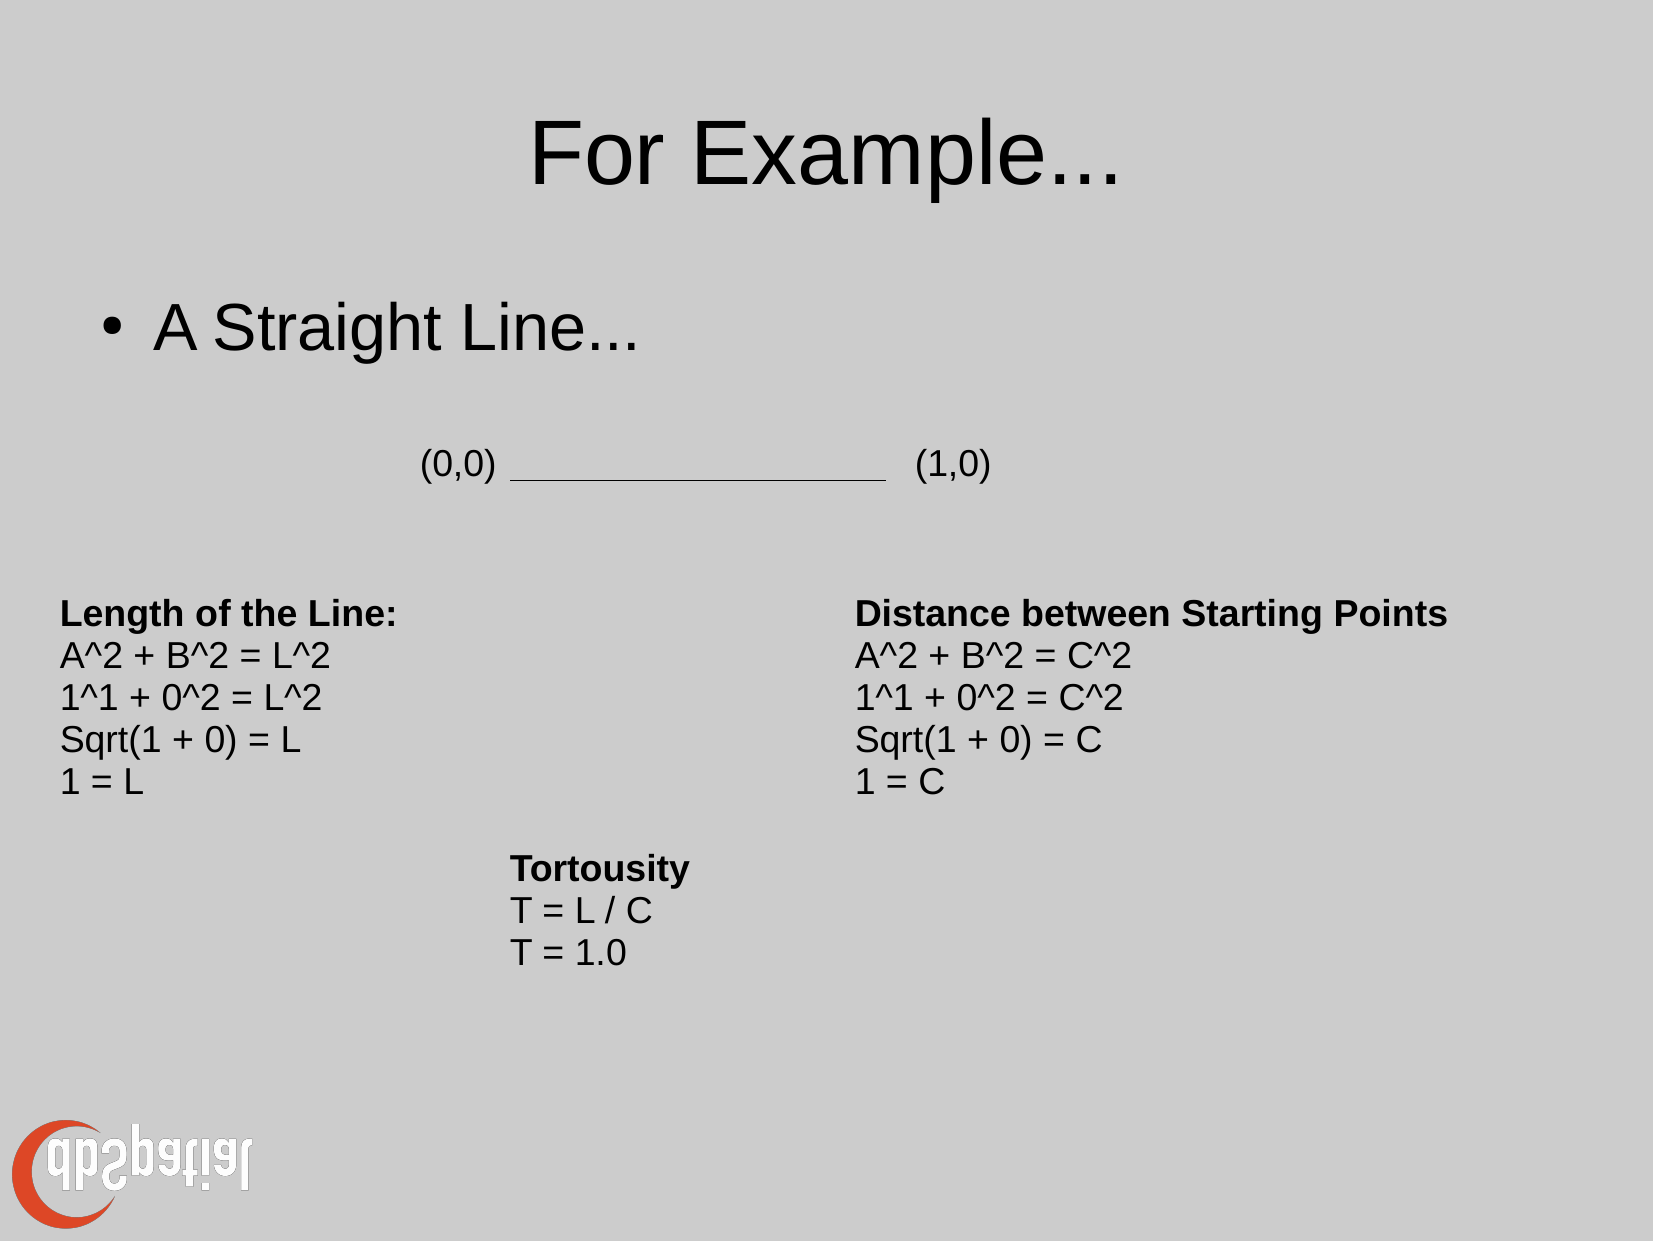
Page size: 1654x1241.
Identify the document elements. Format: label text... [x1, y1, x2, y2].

picture [9, 1118, 255, 1231]
text_box Tortousity T = L / C T = 1.0 [495, 840, 1171, 981]
text_box (0,0) [405, 435, 601, 492]
text_box (1,0) [900, 435, 1126, 492]
text_box Distance between Starting Points A^2 + B^2 = C^2 1^1 + 0^2 = C^2 Sqrt(1 + 0) = C 1 = C [840, 585, 1561, 852]
text_box Length of the Line: A^2 + B^2 = L^2 1^1 + 0^2 = L^2 Sqrt(1 + 0) = L 1 = L [45, 585, 541, 811]
title For Example... [82, 49, 1571, 257]
list A Straight Line... [82, 290, 1571, 1010]
